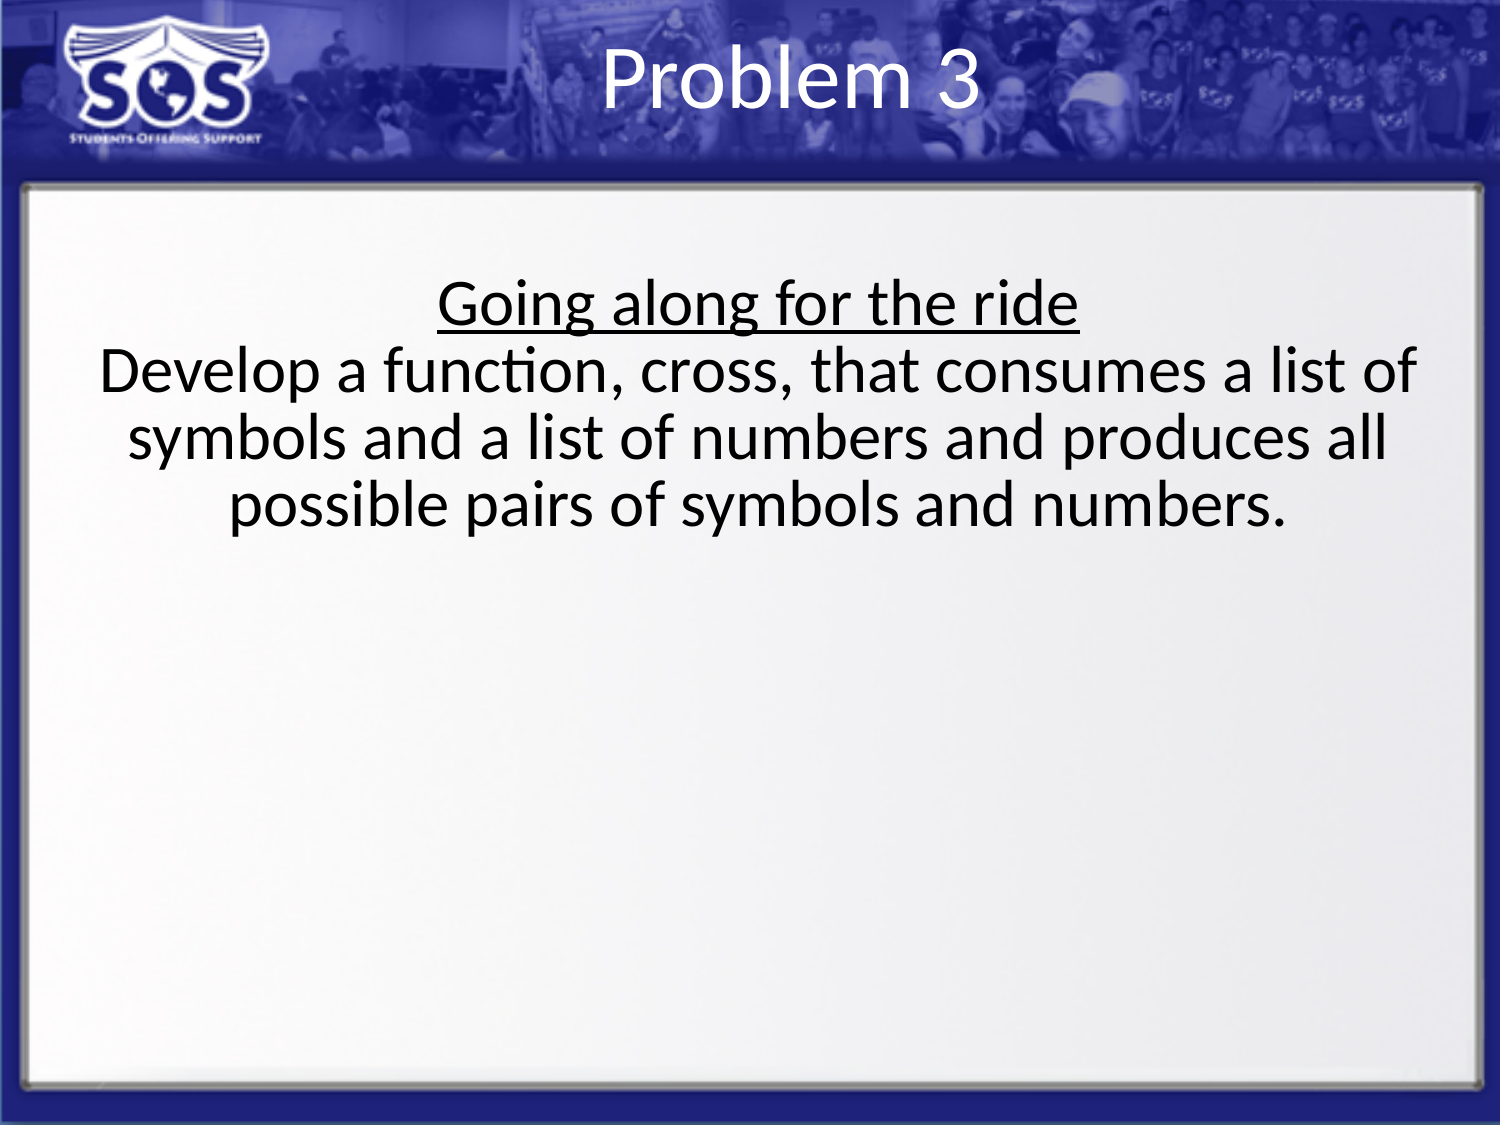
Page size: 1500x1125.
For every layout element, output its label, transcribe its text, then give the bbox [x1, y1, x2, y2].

text_box Problem 3 [230, 30, 1353, 157]
picture [0, 0, 1500, 1125]
text_box Going along for the ride Develop a function, cross, that consumes a list of symbols and a list of numbers and produces all possible pairs of symbols and numbers. [29, 268, 1489, 607]
